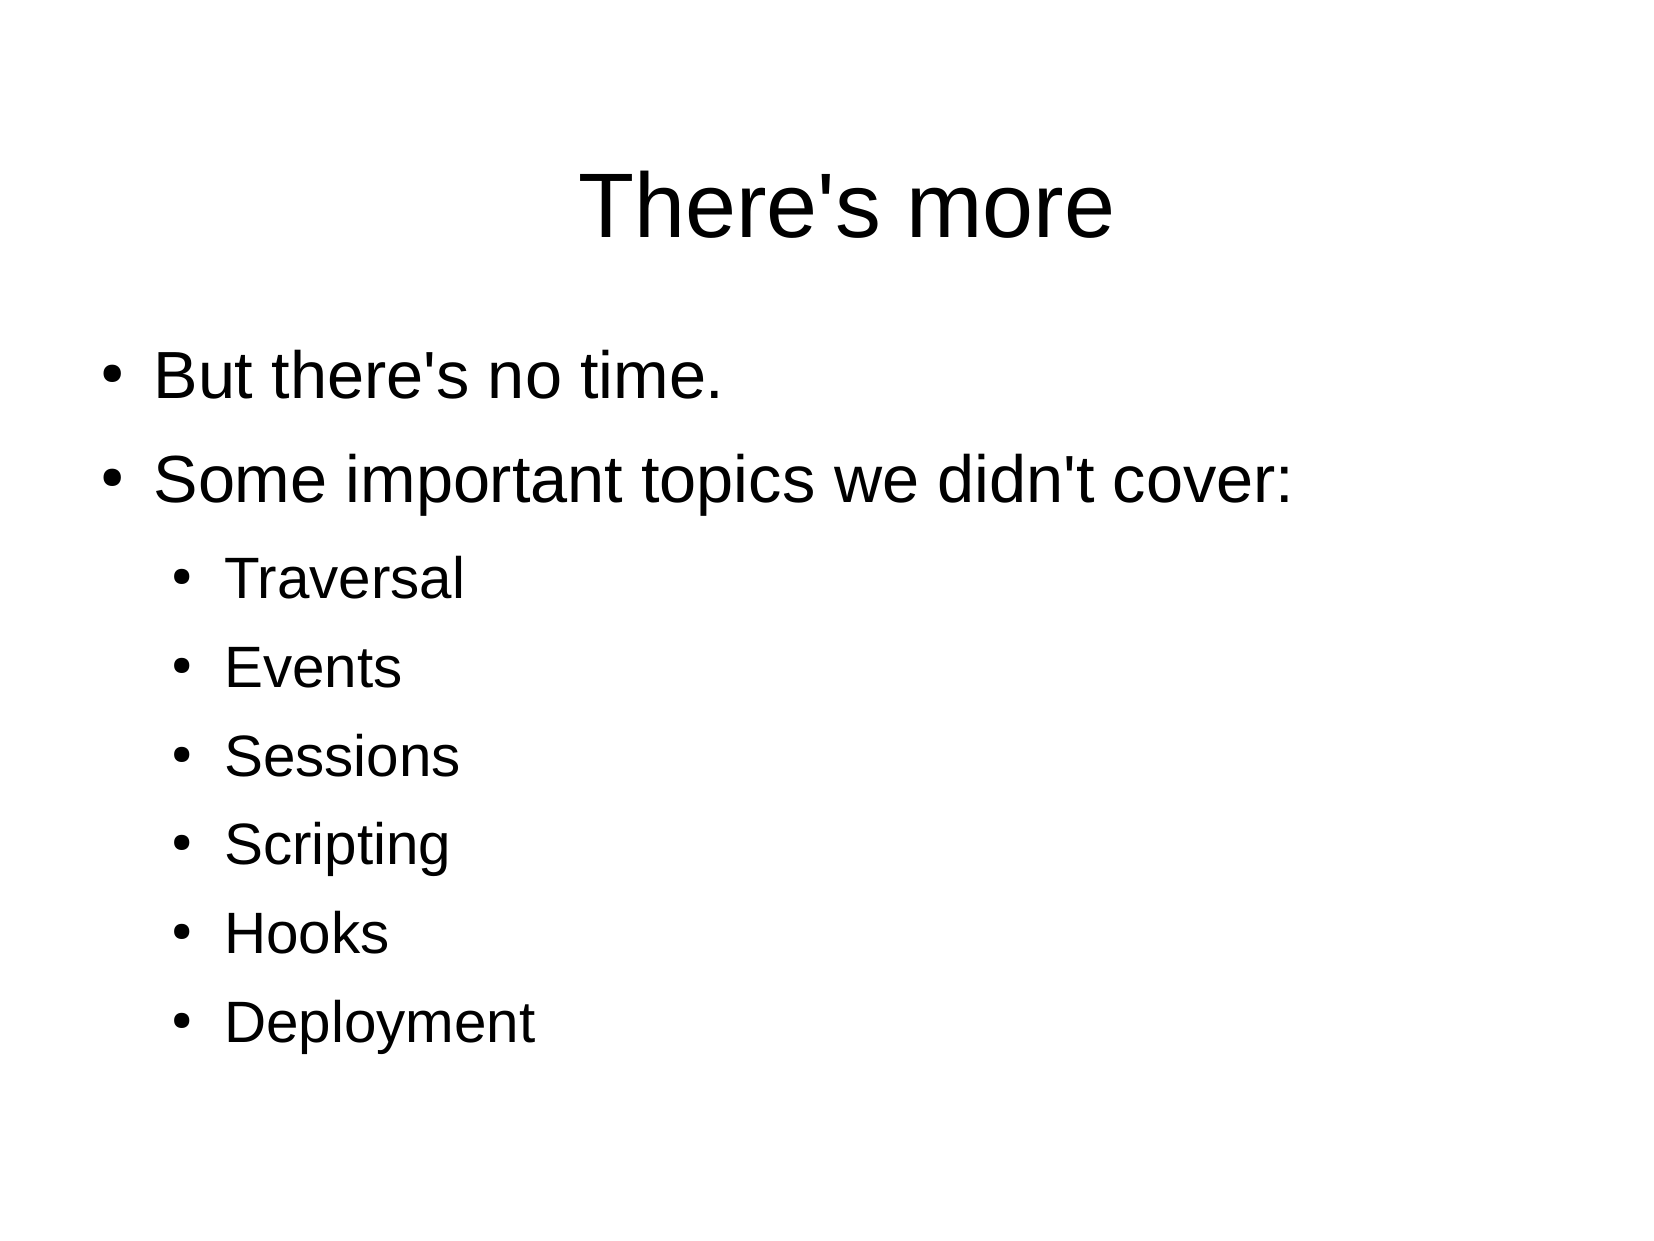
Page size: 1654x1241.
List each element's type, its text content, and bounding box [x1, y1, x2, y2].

title There's more [82, 112, 1612, 301]
list But there's no time. Some important topics we didn't cover: Traversal Events Sessions Scripting Hooks Deployment [82, 337, 1571, 1157]
